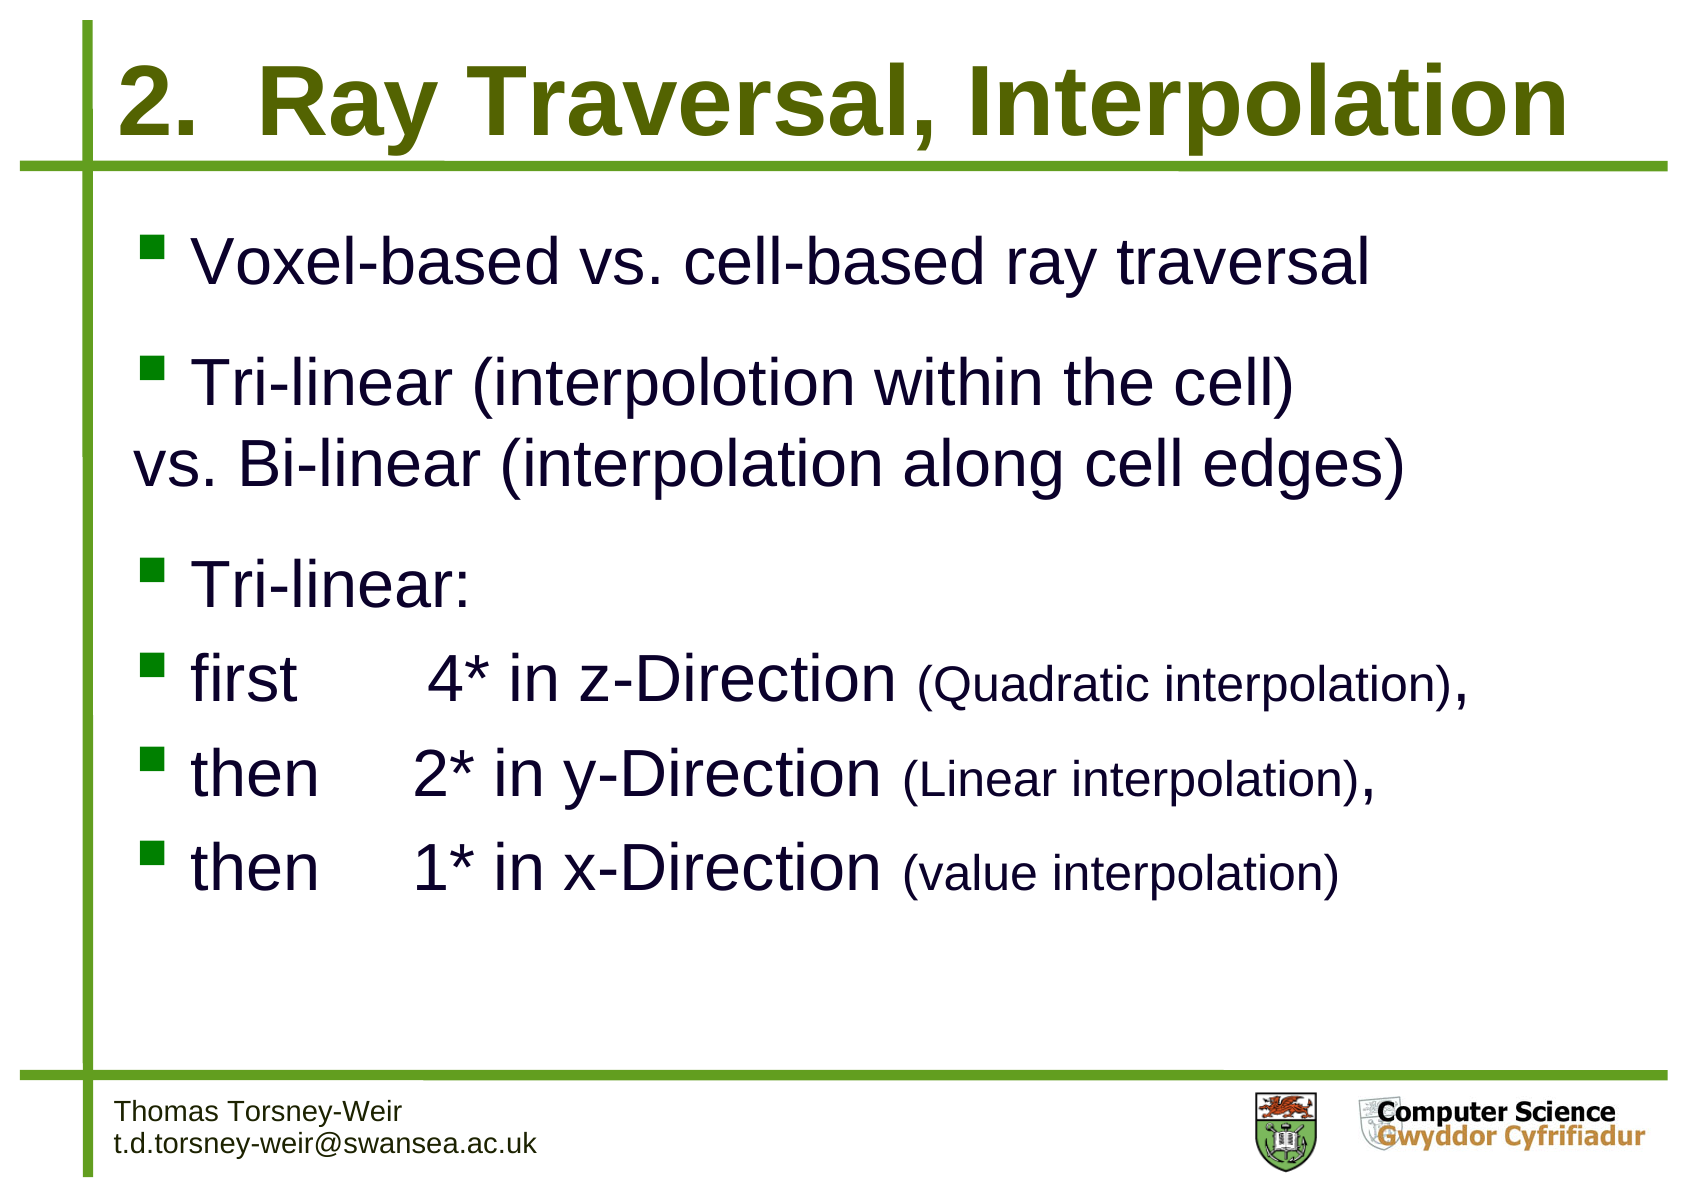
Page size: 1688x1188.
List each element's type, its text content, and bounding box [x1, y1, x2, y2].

picture [1240, 1092, 1654, 1173]
title 2. Ray Traversal, Interpolation [101, 29, 1666, 166]
list Voxel-based vs. cell-based ray traversal Tri-linear (interpolotion within the cell) vs. Bi-linear (interpolation along cell edges) Tri-linear: first 4* in z-Direction (Quadratic interpolation), then 2* in y-Direction (Linear interpolation), then 1* in x-Direction (value interpolation) [117, 209, 1624, 1060]
